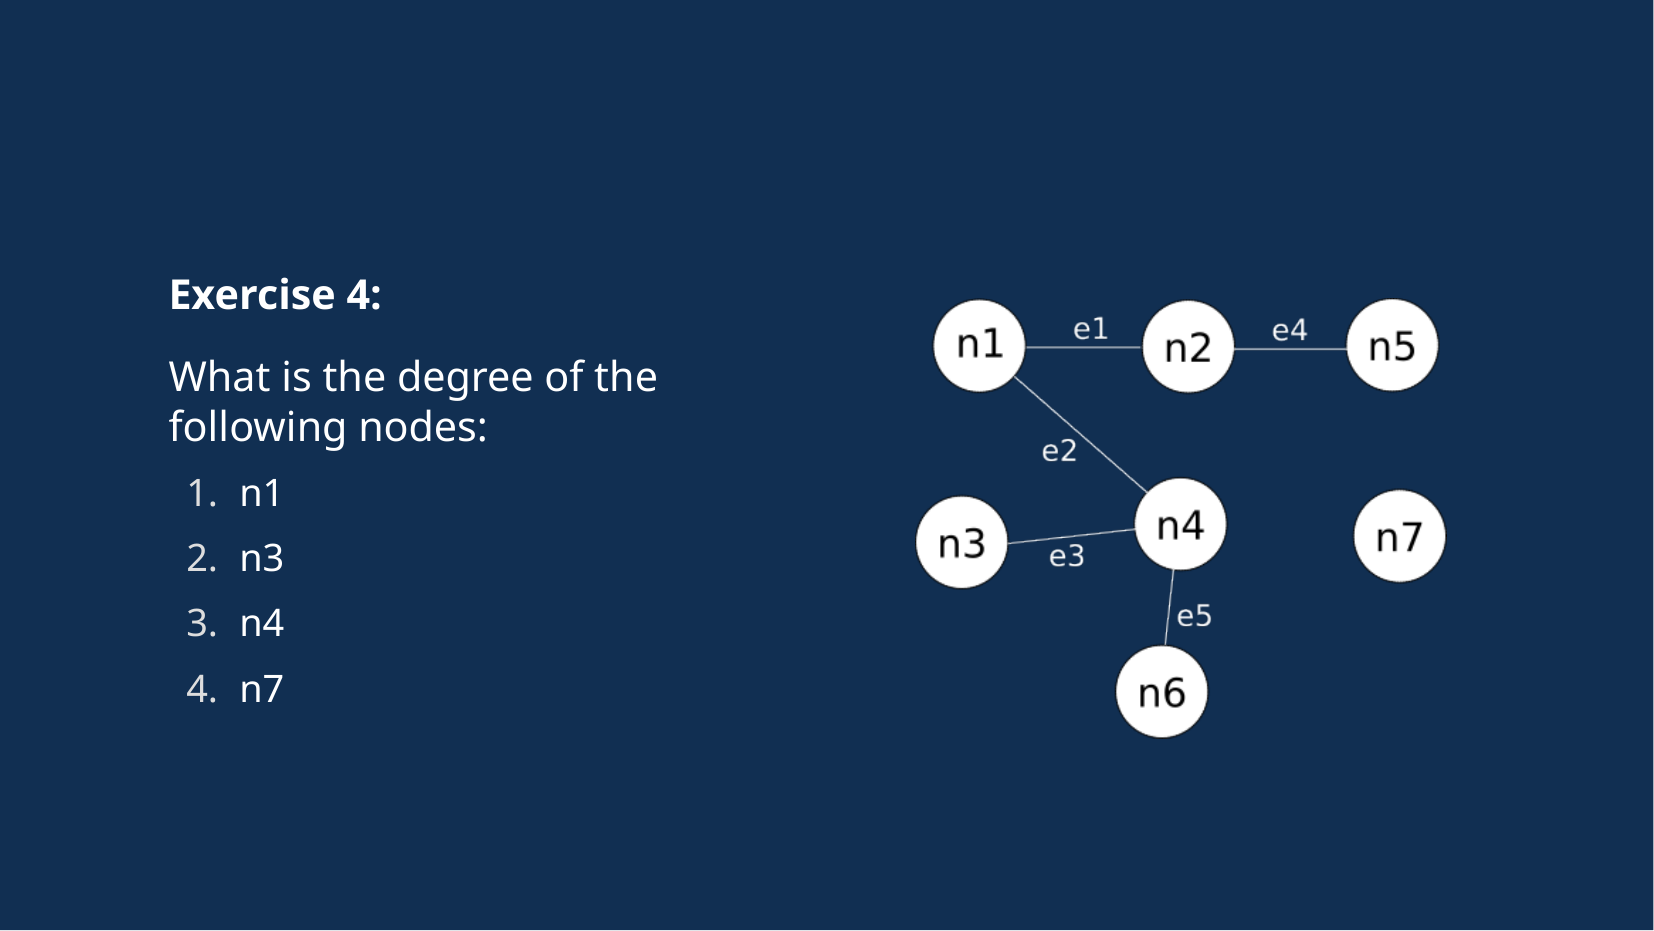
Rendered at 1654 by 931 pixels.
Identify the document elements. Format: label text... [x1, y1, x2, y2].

picture [915, 298, 1447, 739]
list Exercise 4: What is the degree of the following nodes: n1 n3 n4 n7 [97, 268, 813, 806]
